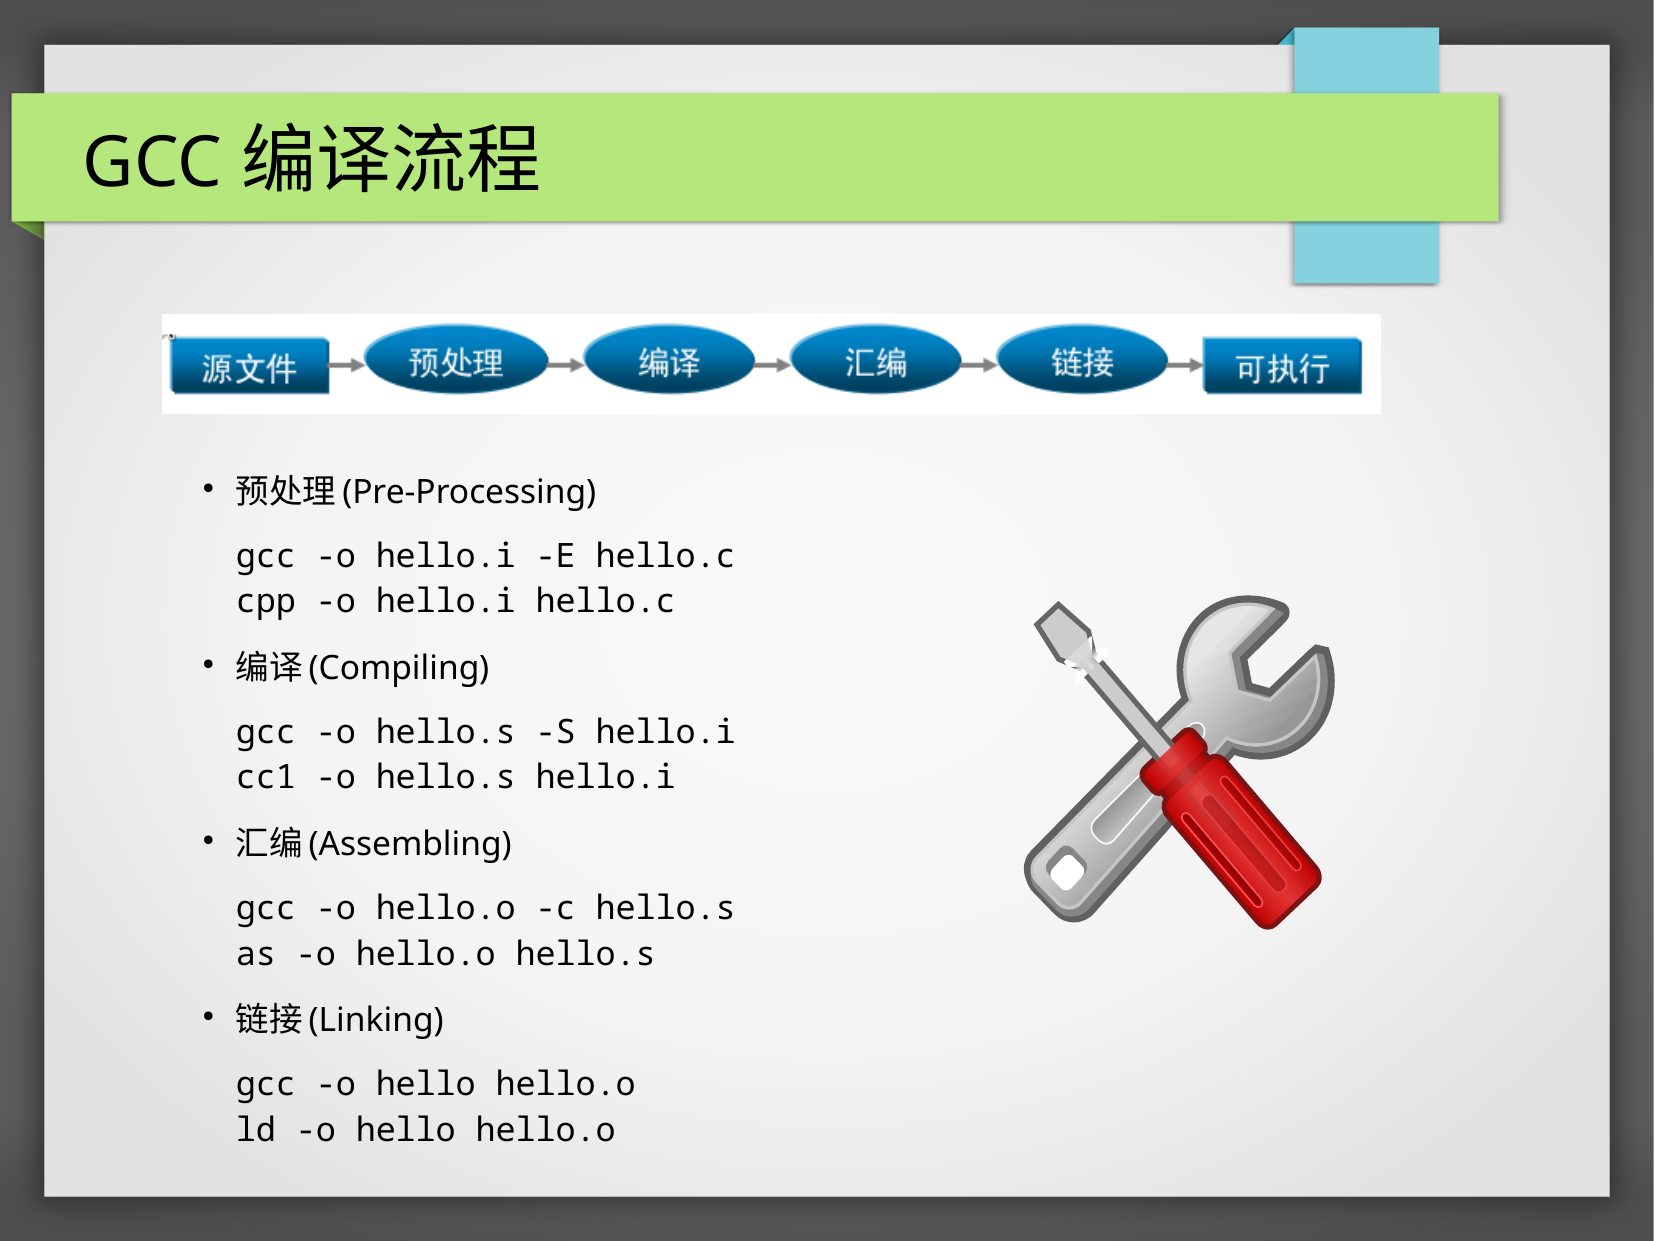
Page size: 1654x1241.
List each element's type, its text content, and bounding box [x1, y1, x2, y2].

title GCC编译流程 [82, 94, 1264, 213]
list 预处理(Pre-Processing) gcc -o hello.i -E hello.c cpp -o hello.i hello.c 编译(Compiling) gcc -o hello.s -S hello.i cc1 -o hello.s hello.i 汇编(Assembling) gcc -o hello.o -c hello.s as -o hello.o hello.s 链接(Linking) gcc -o hello hello.o ld -o hello hello.o [191, 465, 946, 1156]
picture [0, 0, 1654, 1241]
